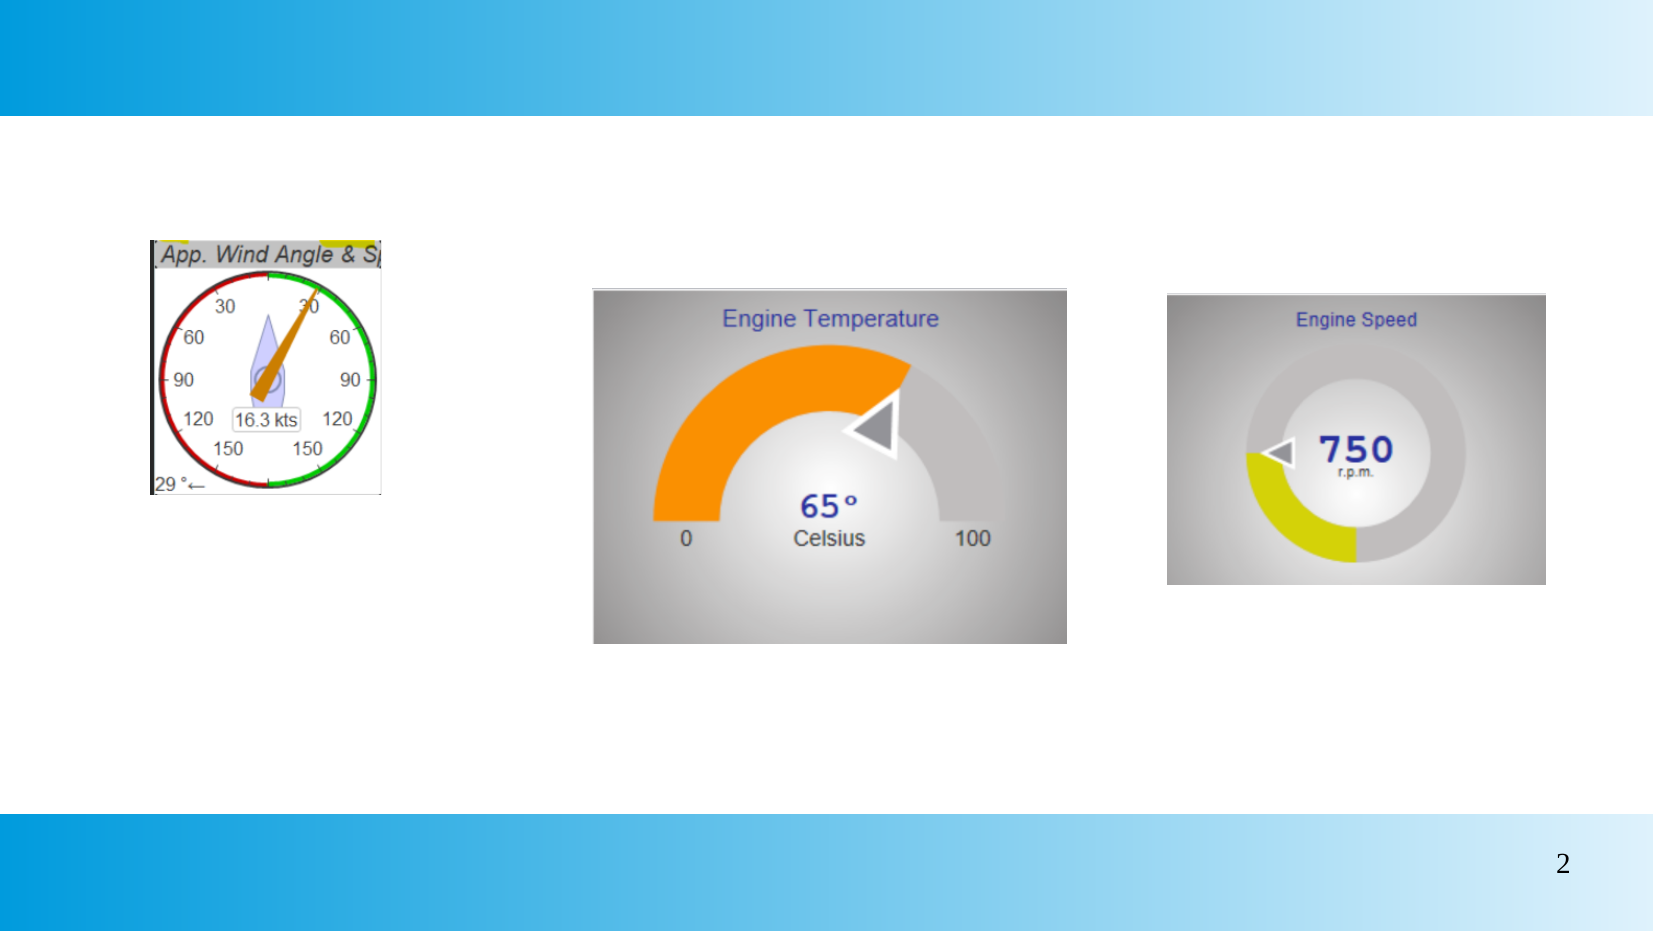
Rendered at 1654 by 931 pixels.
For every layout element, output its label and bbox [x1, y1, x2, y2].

picture [1167, 293, 1546, 586]
picture [150, 240, 382, 496]
picture [592, 288, 1067, 644]
